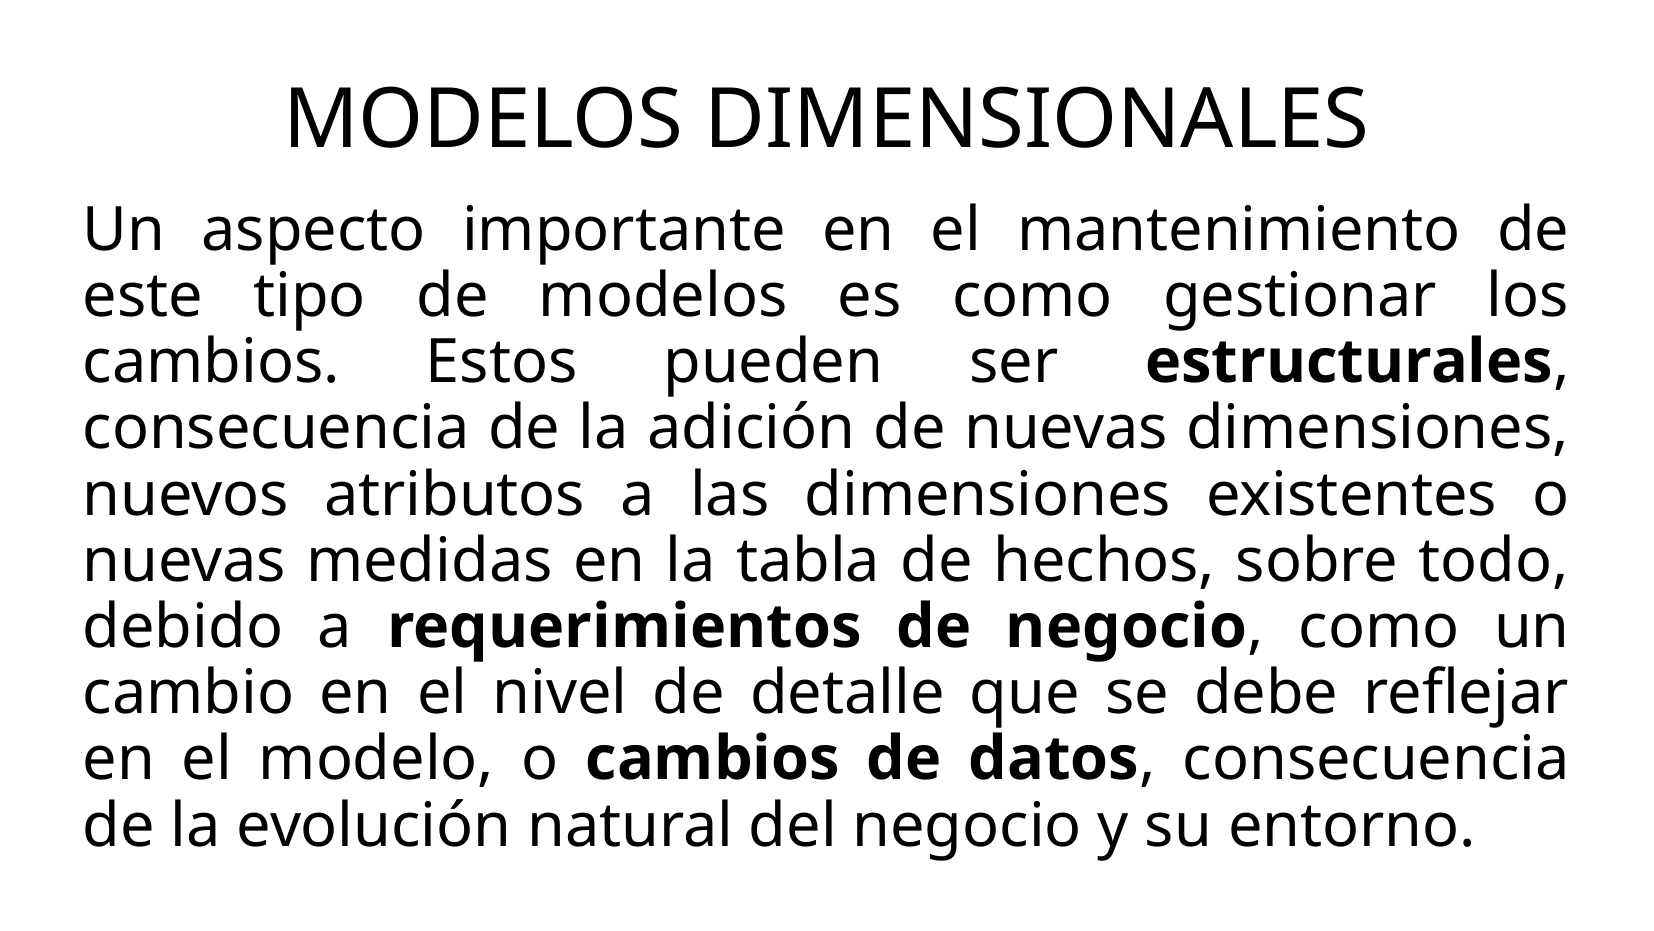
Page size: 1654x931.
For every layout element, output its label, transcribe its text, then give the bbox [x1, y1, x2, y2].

title MODELOS DIMENSIONALES [82, 37, 1571, 193]
list Un aspecto importante en el mantenimiento de este tipo de modelos es como gestionar los cambios. Estos pueden ser estructurales, consecuencia de la adición de nuevas dimensiones, nuevos atributos a las dimensiones existentes o nuevas medidas en la tabla de hechos, sobre todo, debido a requerimientos de negocio, como un cambio en el nivel de detalle que se debe reflejar en el modelo, o cambios de datos, consecuencia de la evolución natural del negocio y su entorno. [82, 197, 1571, 925]
